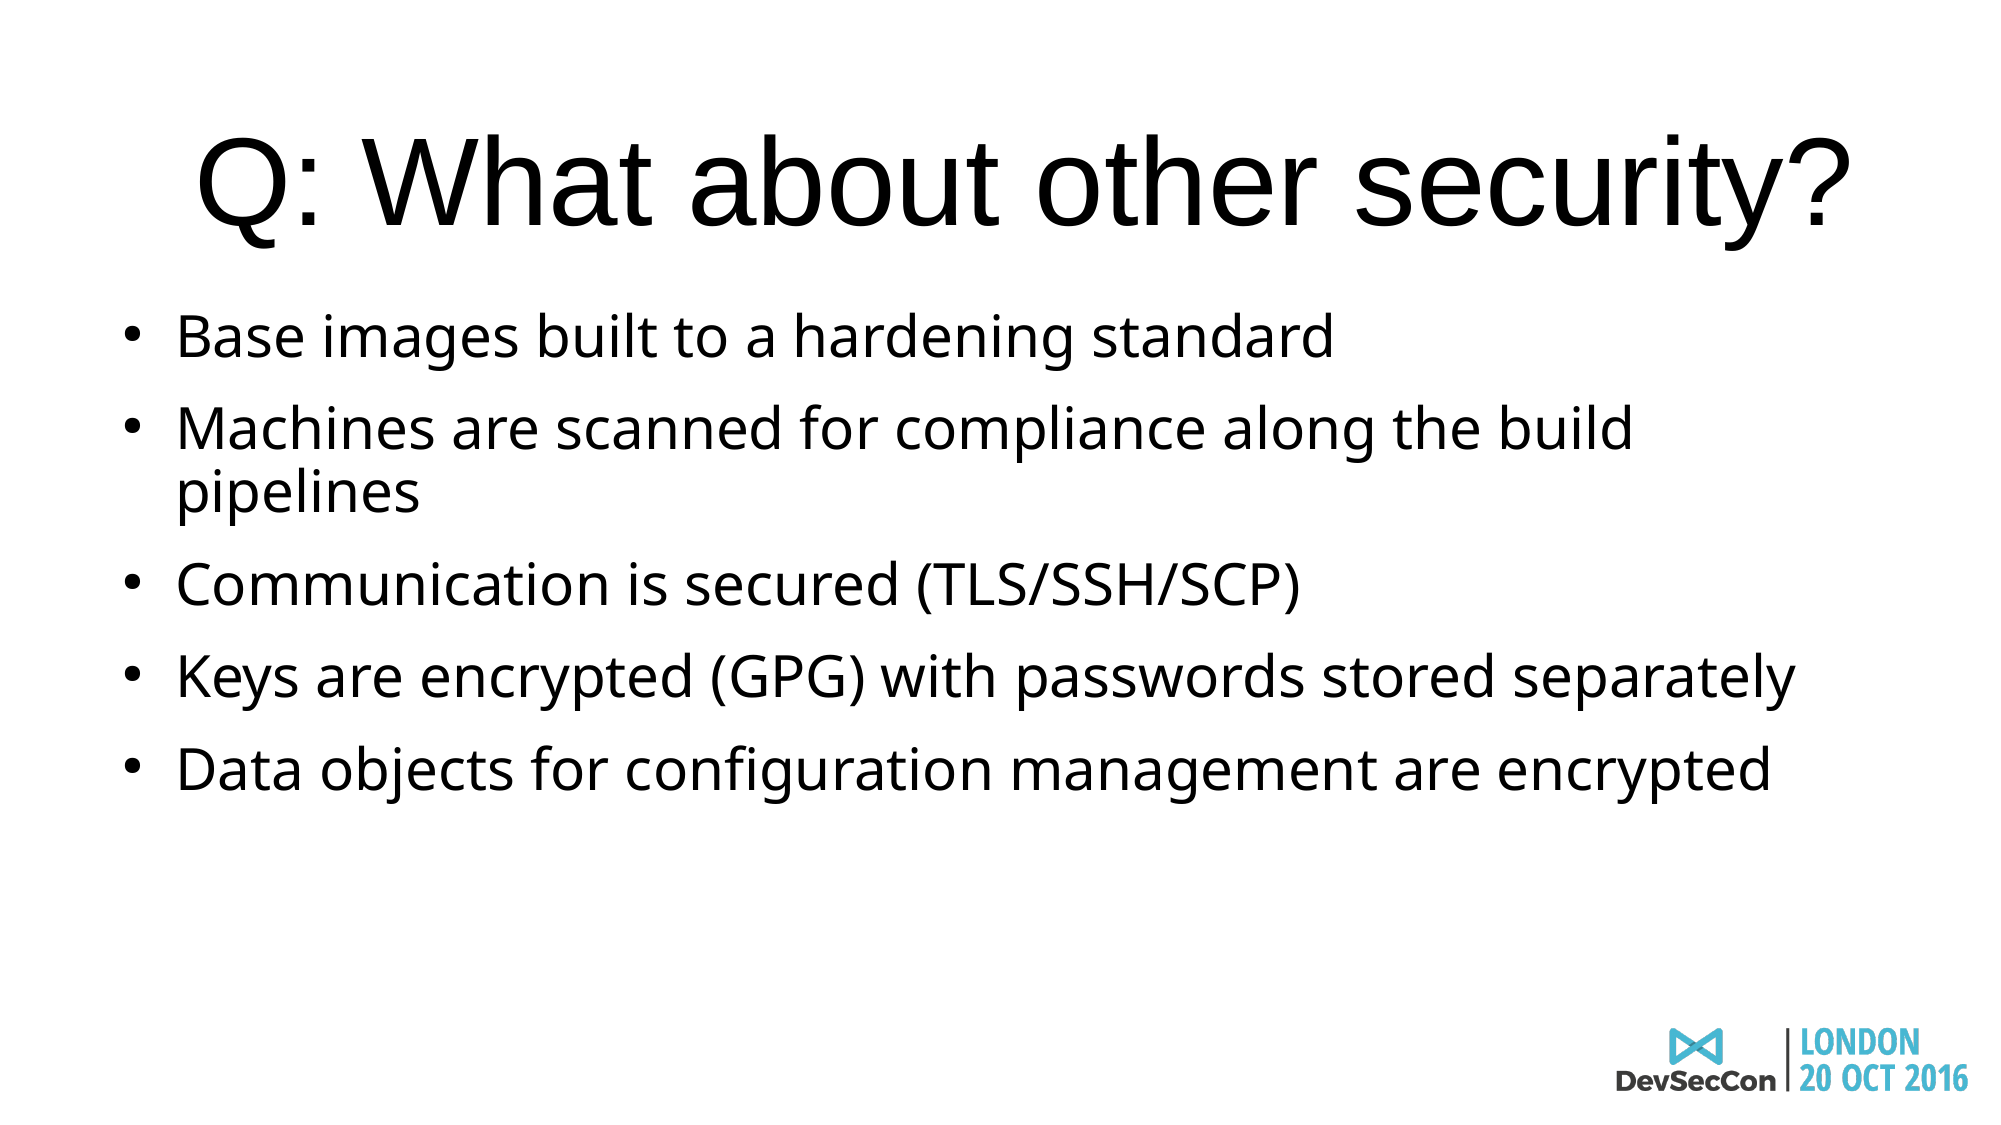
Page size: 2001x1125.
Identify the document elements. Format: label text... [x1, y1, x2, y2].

picture [1609, 1014, 1979, 1105]
title [89, 59, 1910, 278]
text_box Q: What about other security? [180, 104, 1871, 260]
list Base images built to a hardening standard Machines are scanned for compliance along the build pipelines Communication is secured (TLS/SSH/SCP) Keys are encrypted (GPG) with passwords stored separately Data objects for configuration management are encrypted [89, 299, 1910, 1014]
